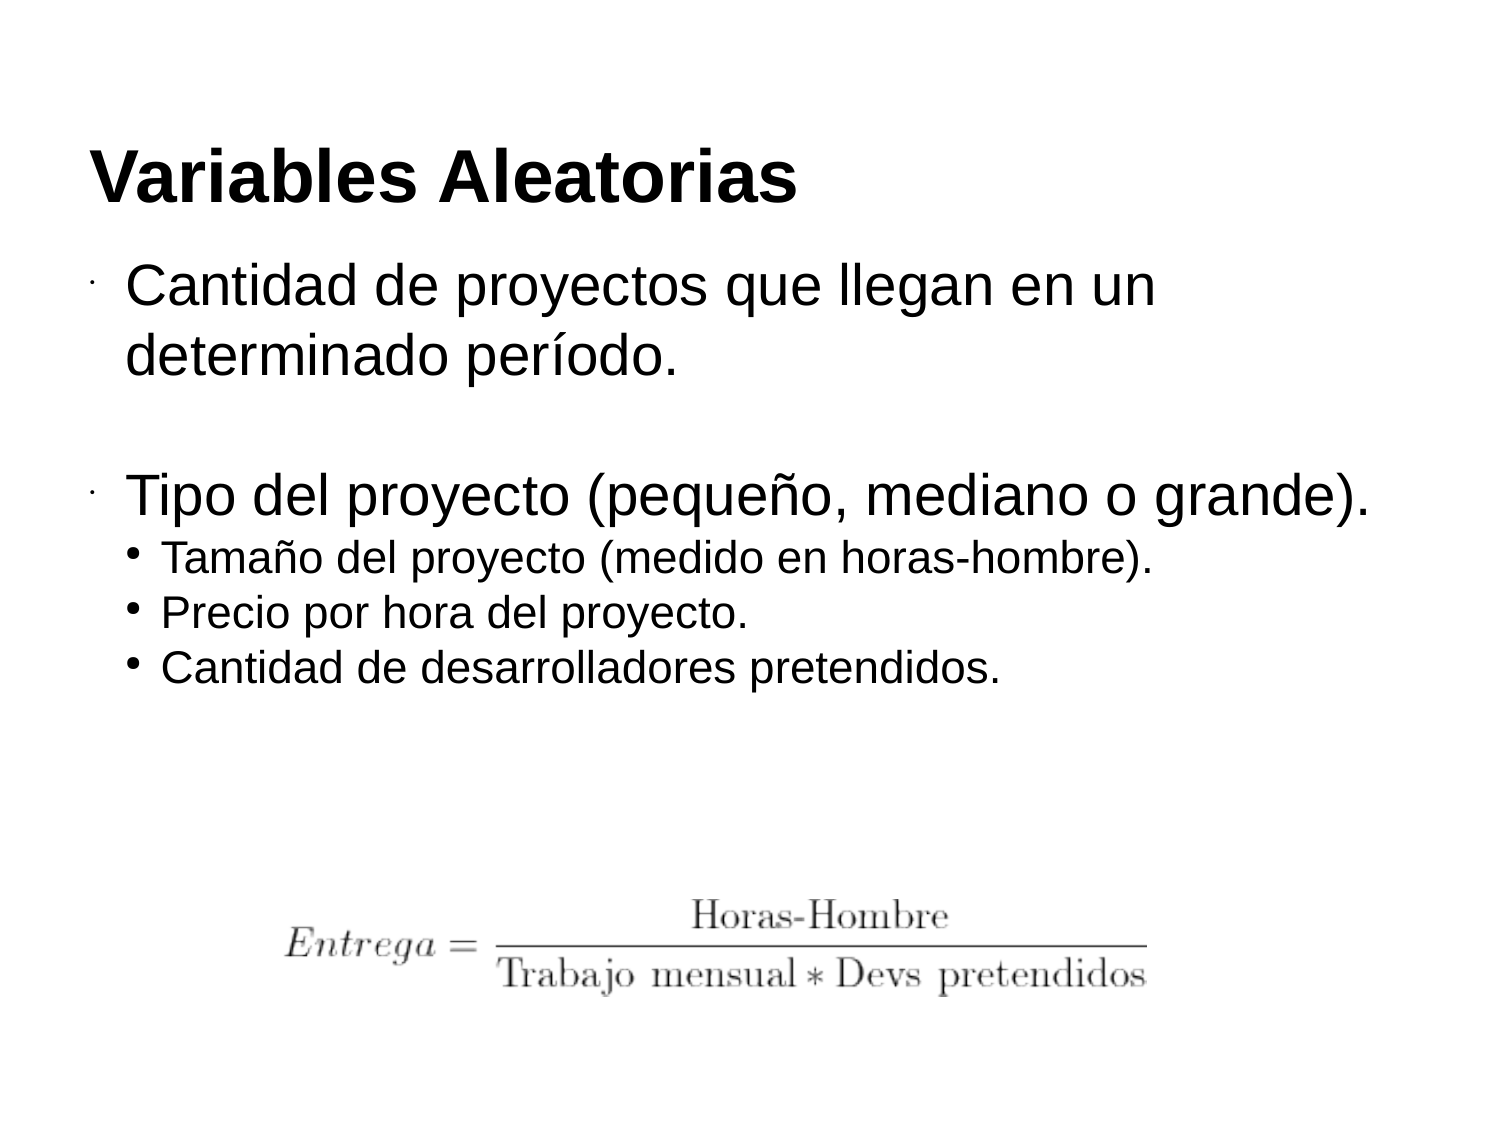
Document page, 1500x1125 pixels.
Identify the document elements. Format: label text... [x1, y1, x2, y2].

text_box Cantidad de proyectos que llegan en un determinado período. Tipo del proyecto (pequeño, mediano o grande). Tamaño del proyecto (medido en horas-hombre). Precio por hora del proyecto. Cantidad de desarrolladores pretendidos. [75, 232, 1425, 1048]
text_box Variables Aleatorias [75, 45, 1425, 232]
picture [283, 899, 1147, 997]
